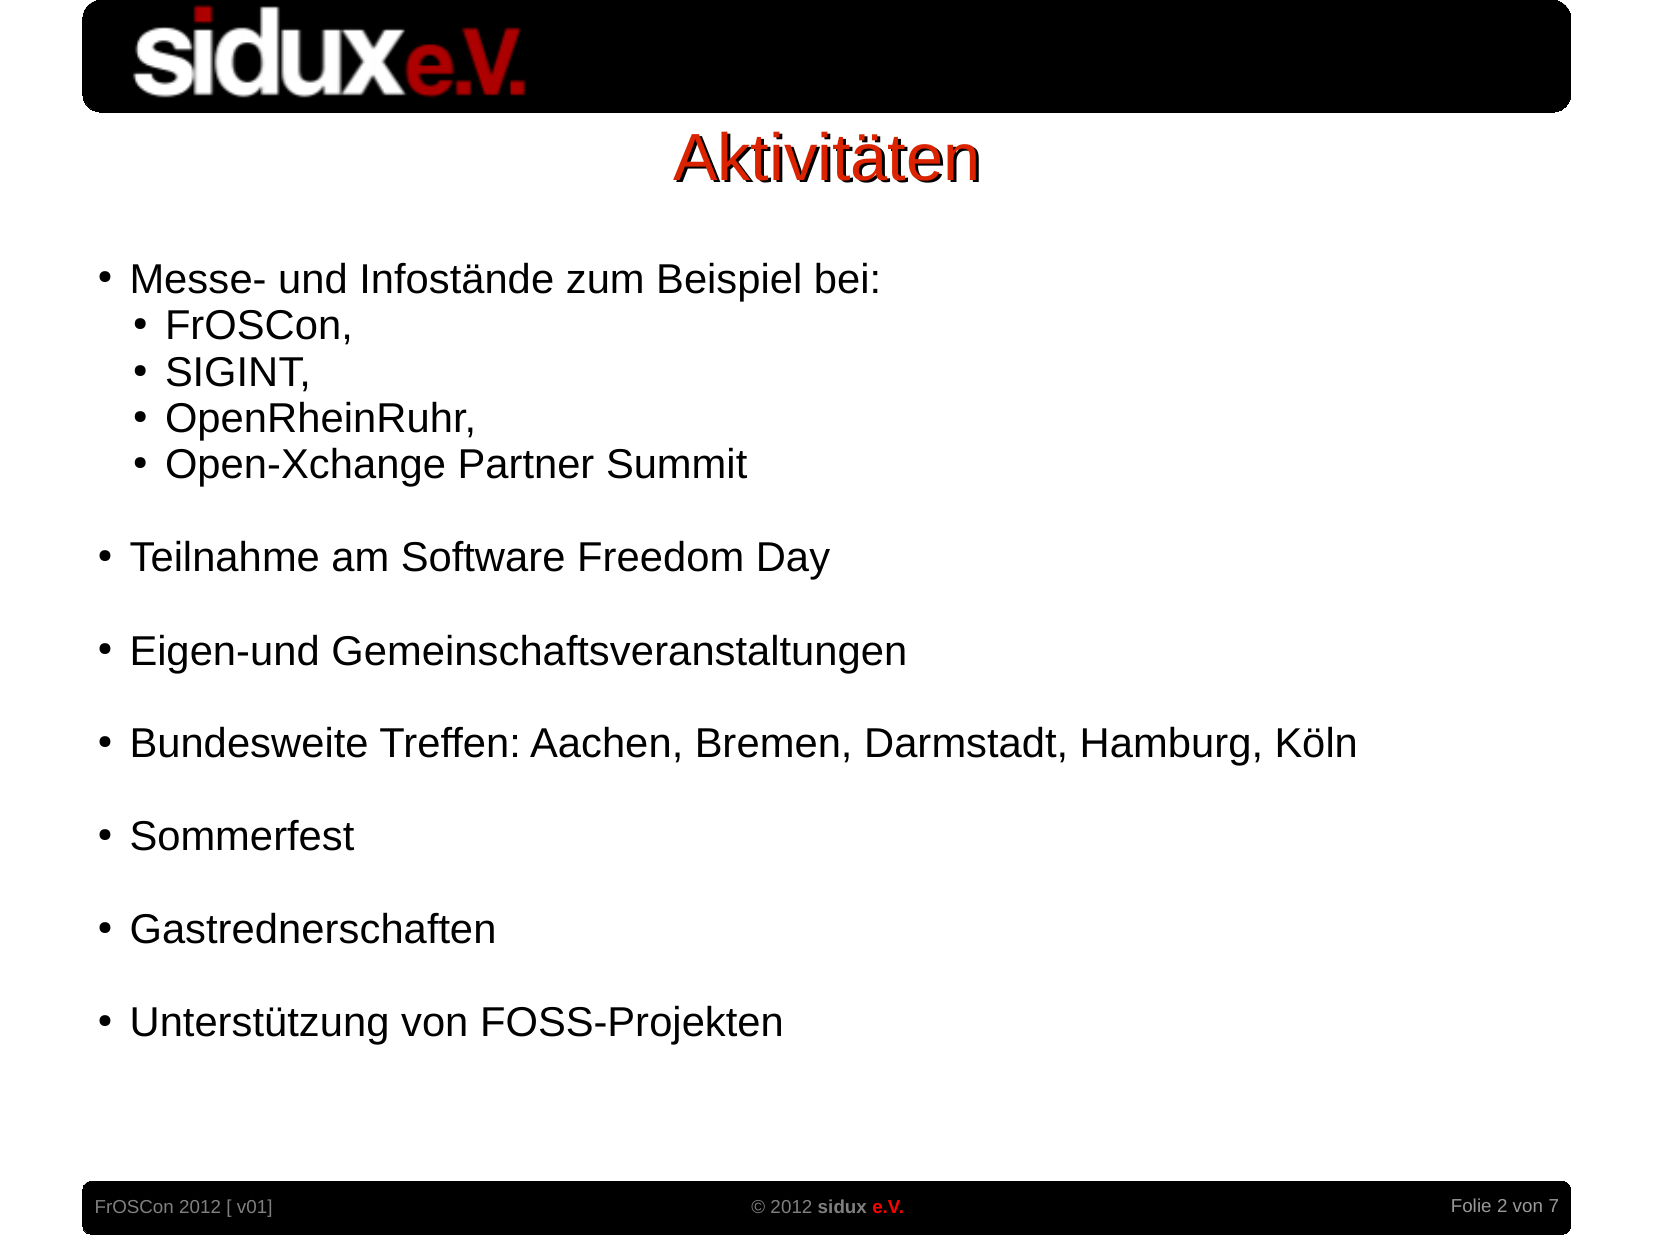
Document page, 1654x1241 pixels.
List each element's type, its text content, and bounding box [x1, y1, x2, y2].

text_box Aktivitäten [82, 112, 1571, 213]
picture [113, 0, 532, 110]
text_box Messe- und Infostände zum Beispiel bei: FrOSCon, SIGINT, OpenRheinRuhr, Open-Xchange Partner Summit Teilnahme am Software Freedom Day Eigen-und Gemeinschaftsveranstaltungen Bundesweite Treffen: Aachen, Bremen, Darmstadt, Hamburg, Köln Sommerfest Gastrednerschaften Unterstützung von FOSS-Projekten [82, 224, 1571, 1170]
